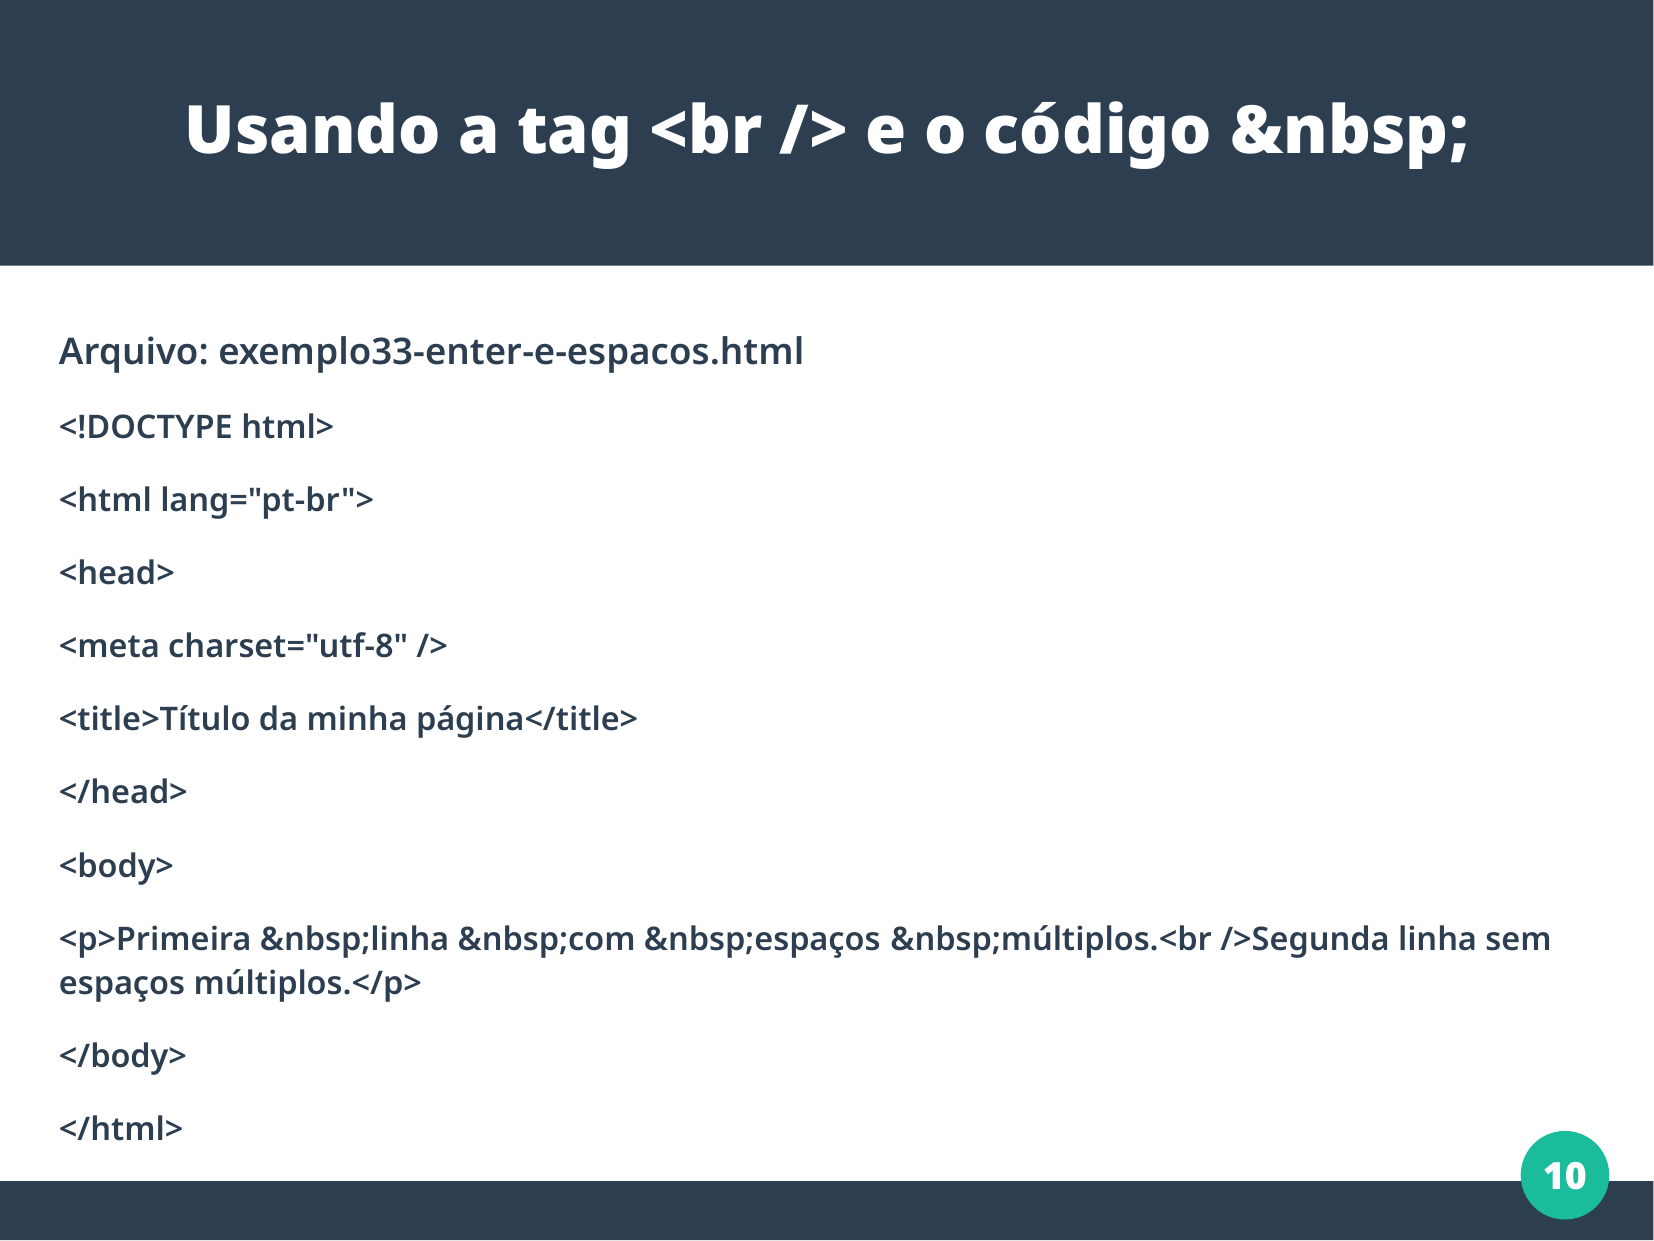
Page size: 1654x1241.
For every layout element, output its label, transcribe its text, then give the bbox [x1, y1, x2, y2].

list Arquivo: exemplo33-enter-e-espacos.html <!DOCTYPE html> <html lang="pt-br"> <head> <meta charset="utf-8" /> <title>Título da minha página</title> </head> <body> <p>Primeira &nbsp;linha &nbsp;com &nbsp;espaços &nbsp;múltiplos.<br />Segunda linha sem espaços múltiplos.</p> </body> </html> [59, 324, 1595, 1152]
title Usando a tag <br /> e o código &nbsp; [59, 49, 1595, 207]
